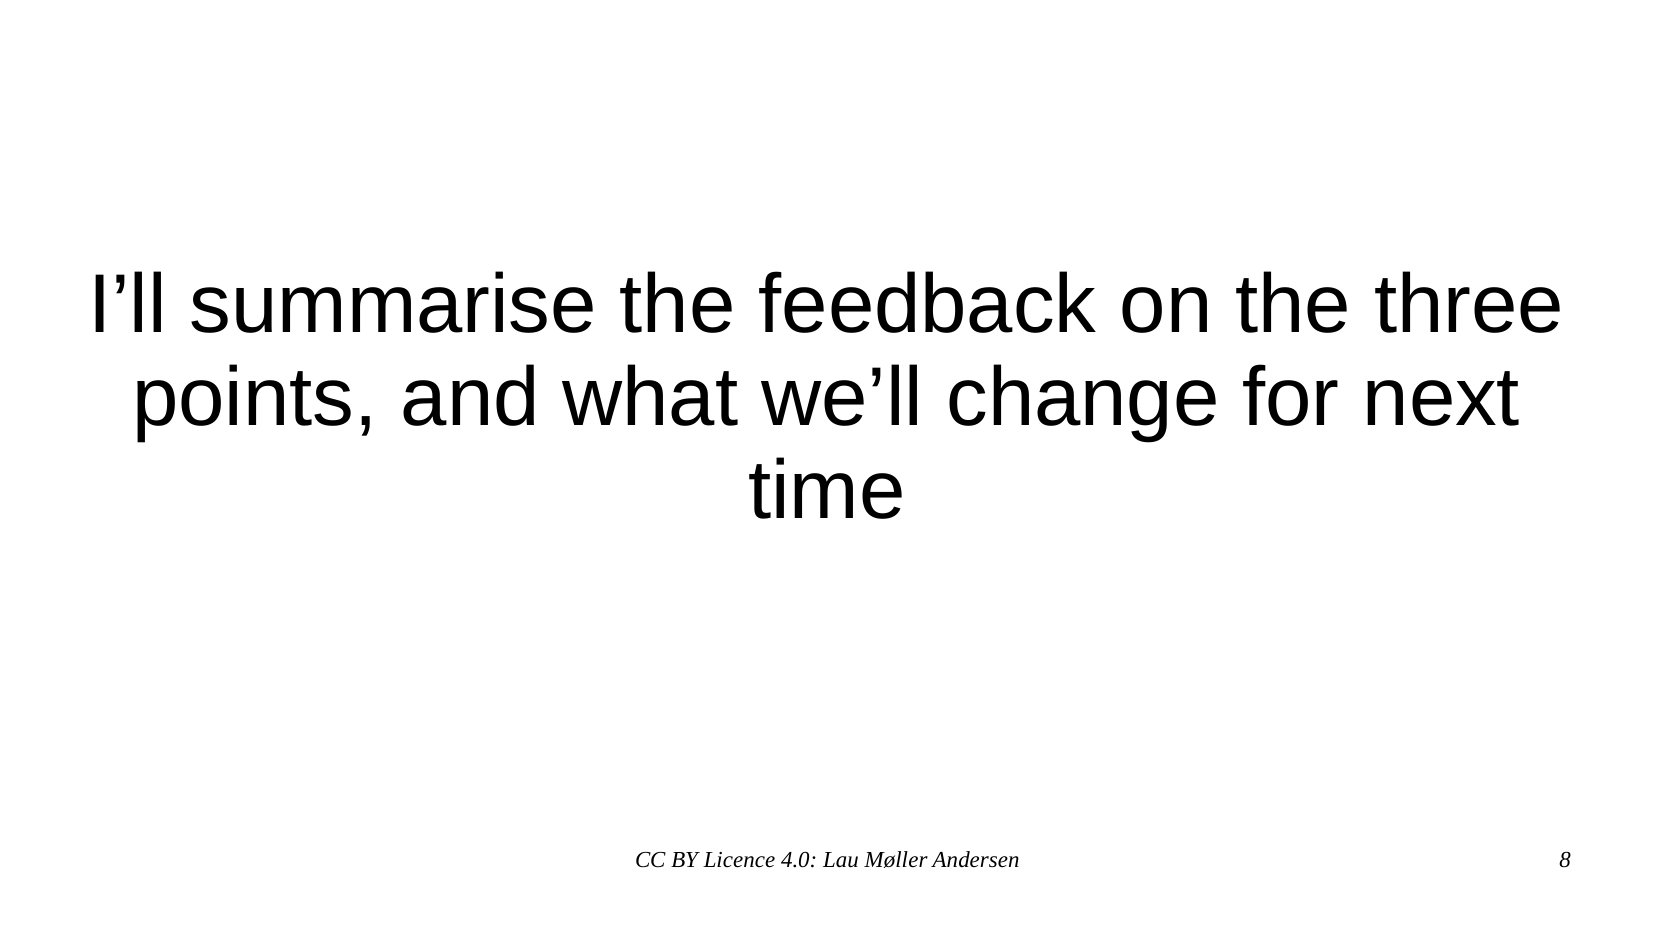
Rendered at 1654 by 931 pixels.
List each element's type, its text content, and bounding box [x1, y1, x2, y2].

subtitle I’ll summarise the feedback on the three points, and what we’ll change for next time [82, 37, 1571, 757]
